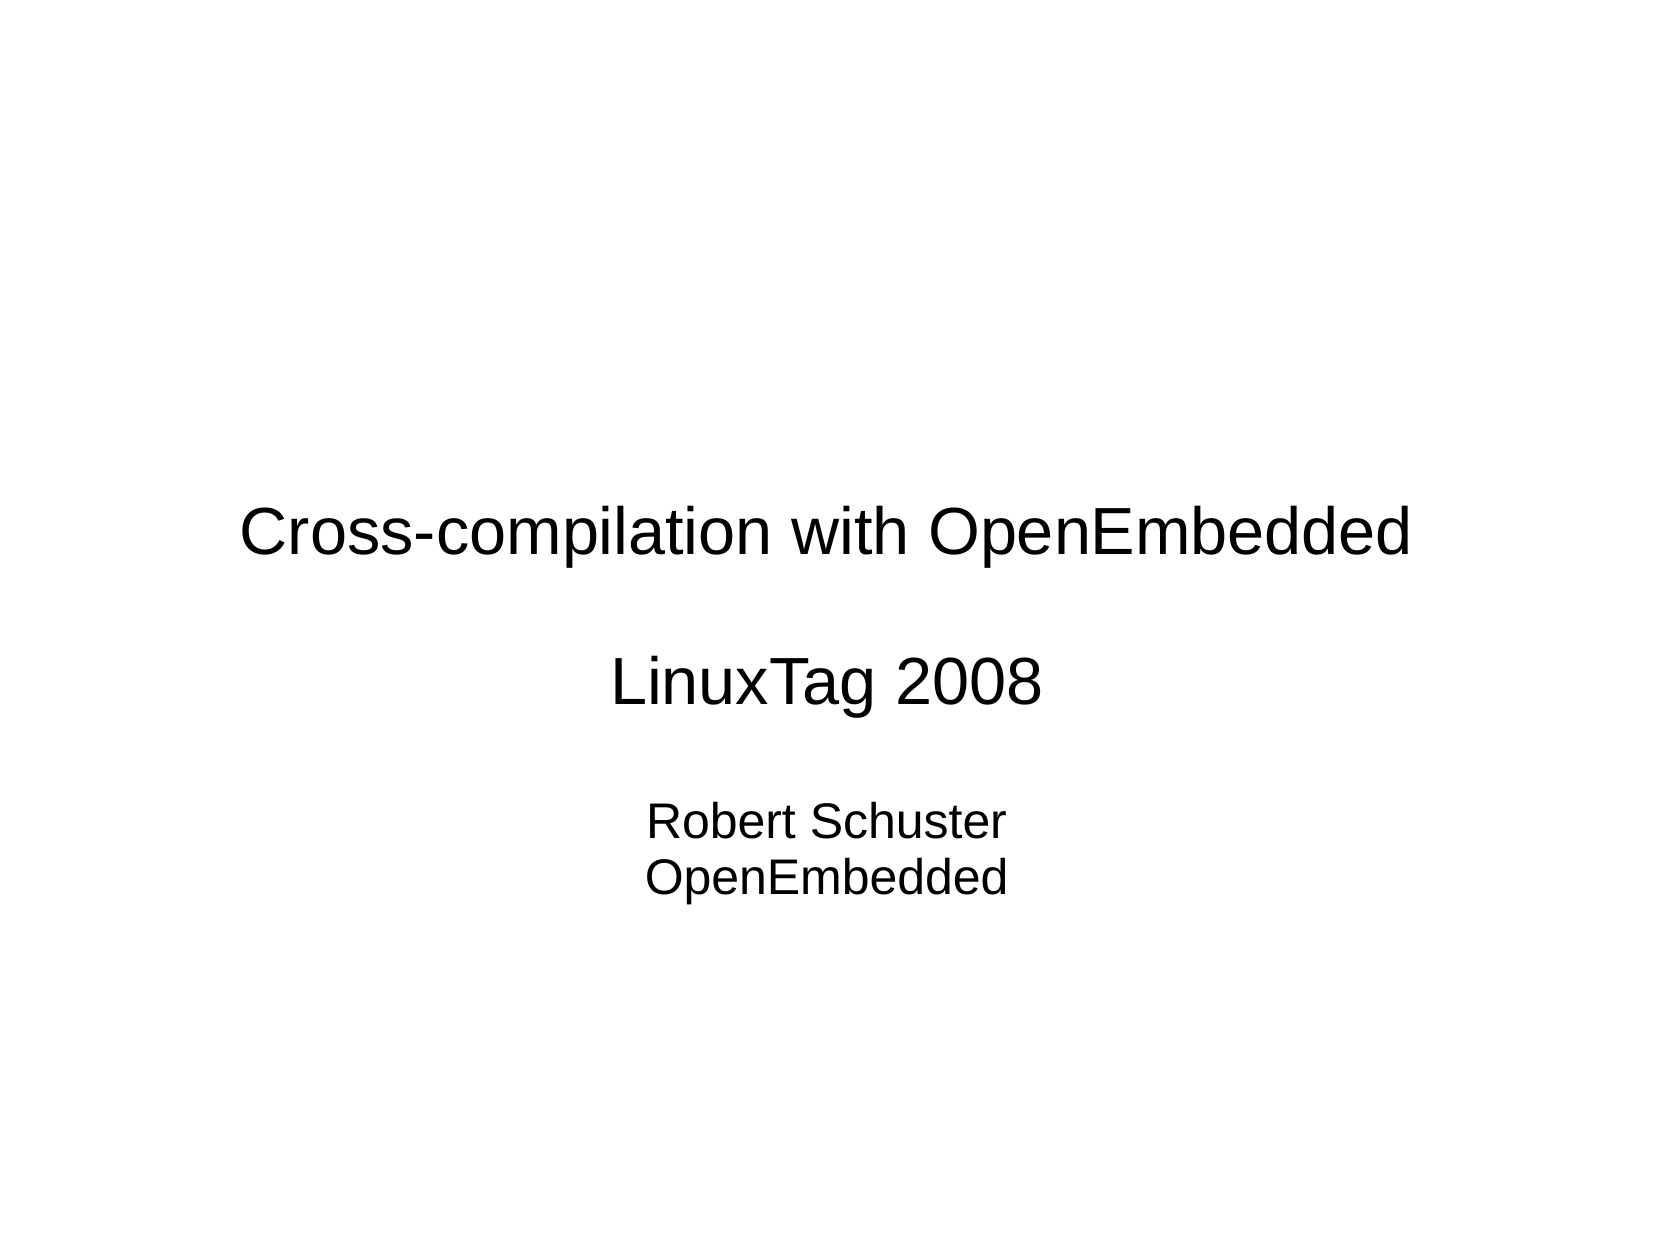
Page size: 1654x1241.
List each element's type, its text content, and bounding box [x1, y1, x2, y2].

subtitle Cross-compilation with OpenEmbedded LinuxTag 2008 Robert Schuster OpenEmbedded [82, 297, 1571, 1102]
